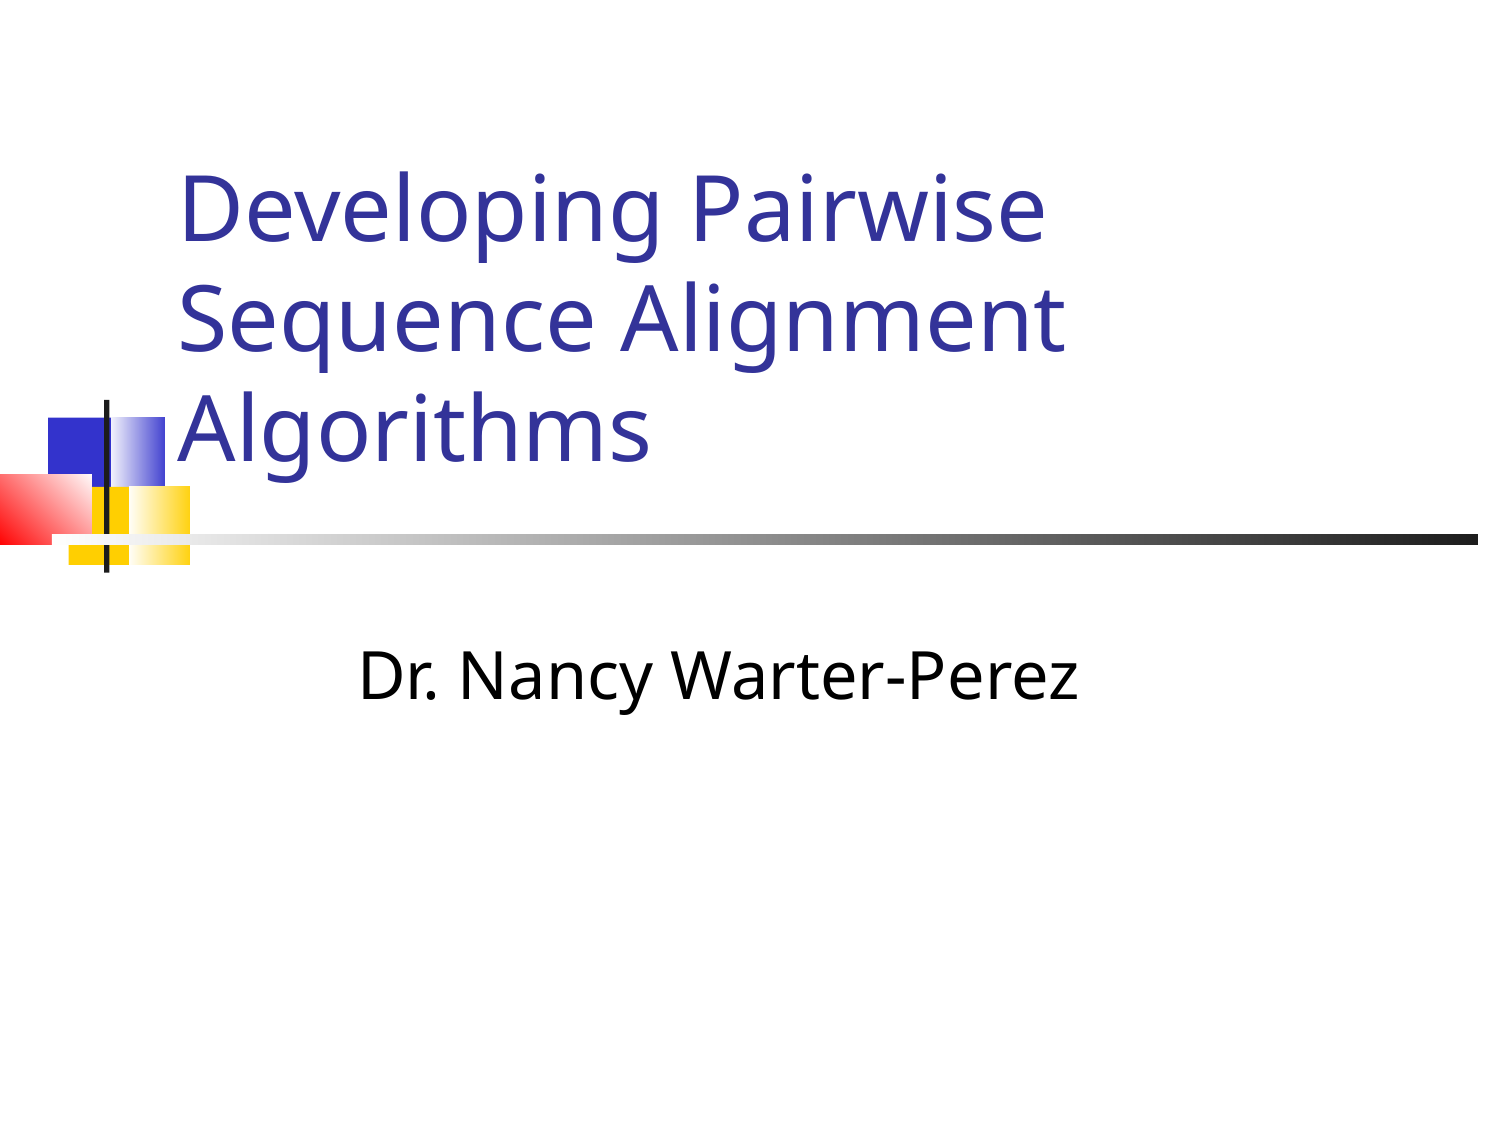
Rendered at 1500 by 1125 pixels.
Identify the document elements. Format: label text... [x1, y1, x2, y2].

title Developing Pairwise Sequence Alignment Algorithms [162, 142, 1438, 488]
text_box Dr. Nancy Warter-Perez [125, 624, 1313, 914]
